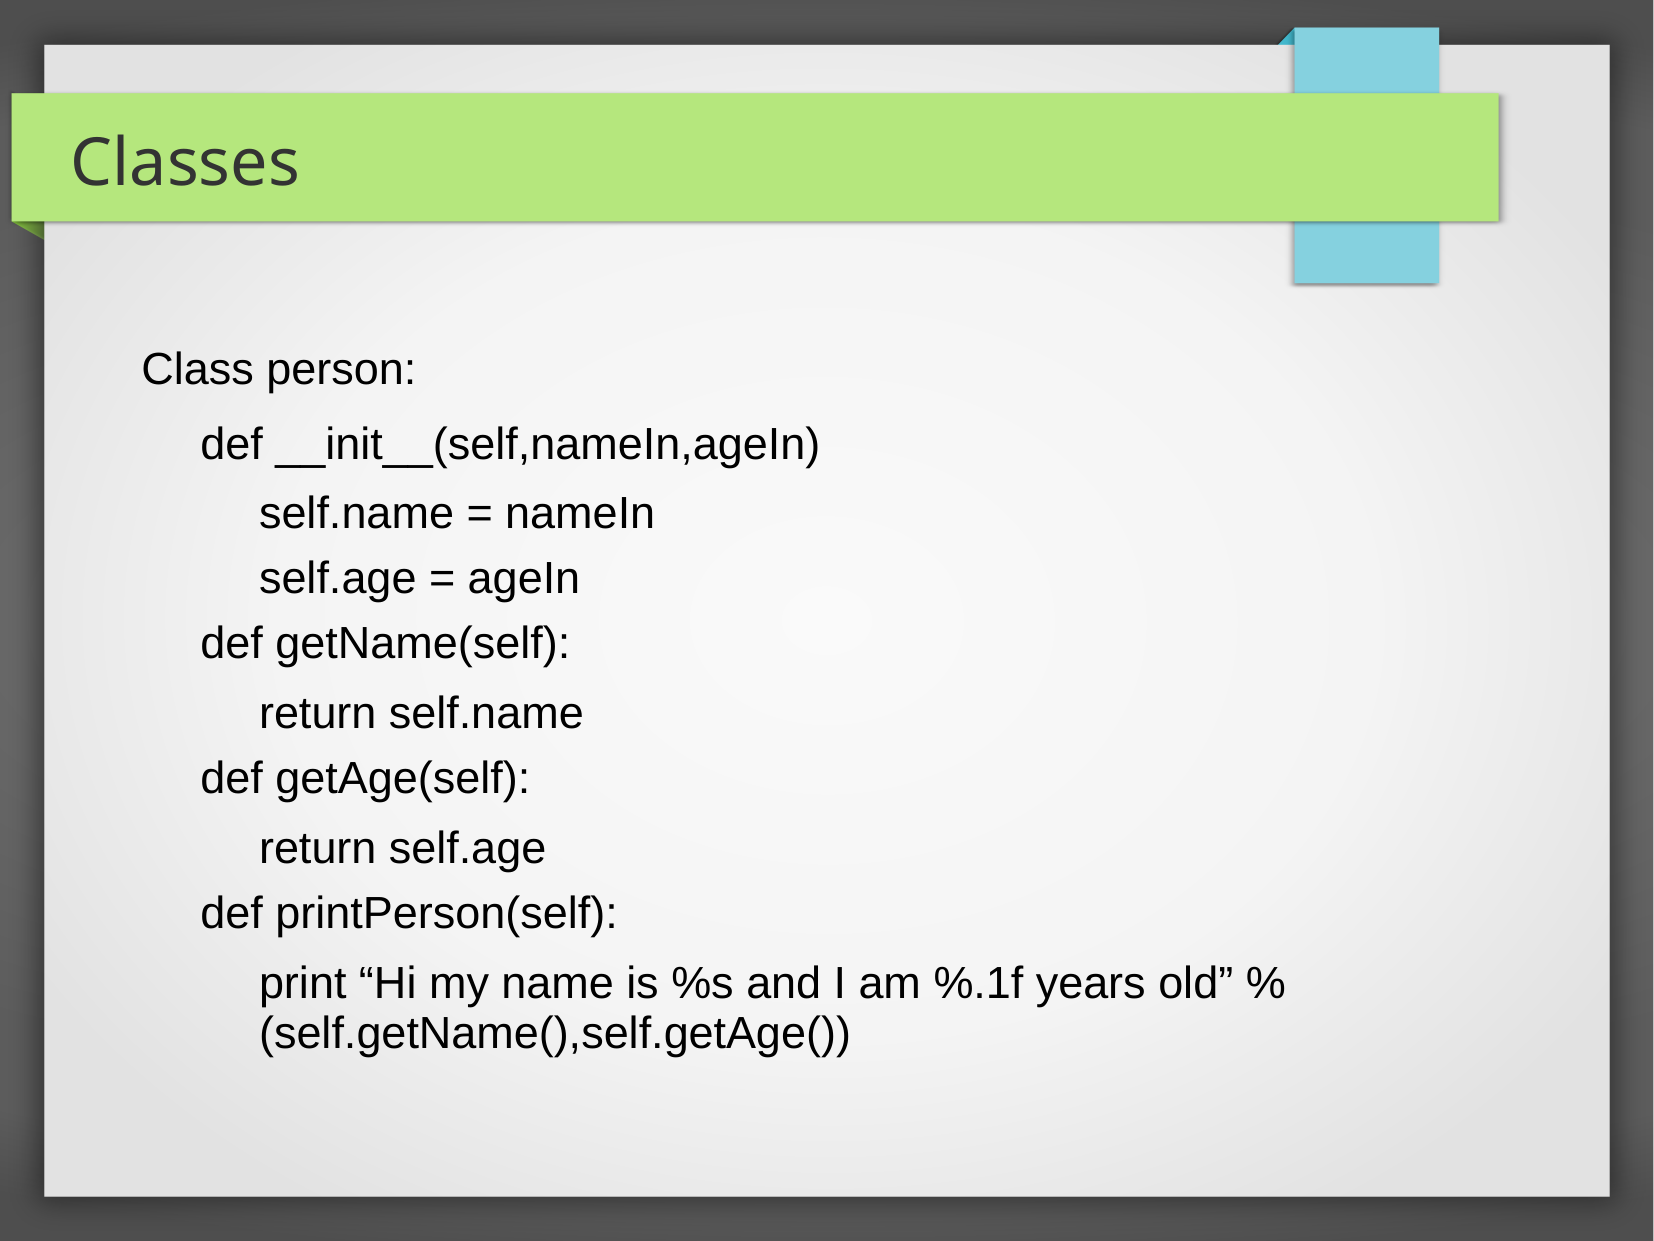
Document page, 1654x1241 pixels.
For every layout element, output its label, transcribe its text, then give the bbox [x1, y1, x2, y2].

list Class person: def __init__(self,nameIn,ageIn) self.name = nameIn self.age = ageIn def getName(self): return self.name def getAge(self): return self.age def printPerson(self): print “Hi my name is %s and I am %.1f years old” % (self.getName(),self.getAge()) [82, 343, 1538, 1063]
title Classes [70, 106, 1229, 213]
picture [0, 0, 1654, 1241]
